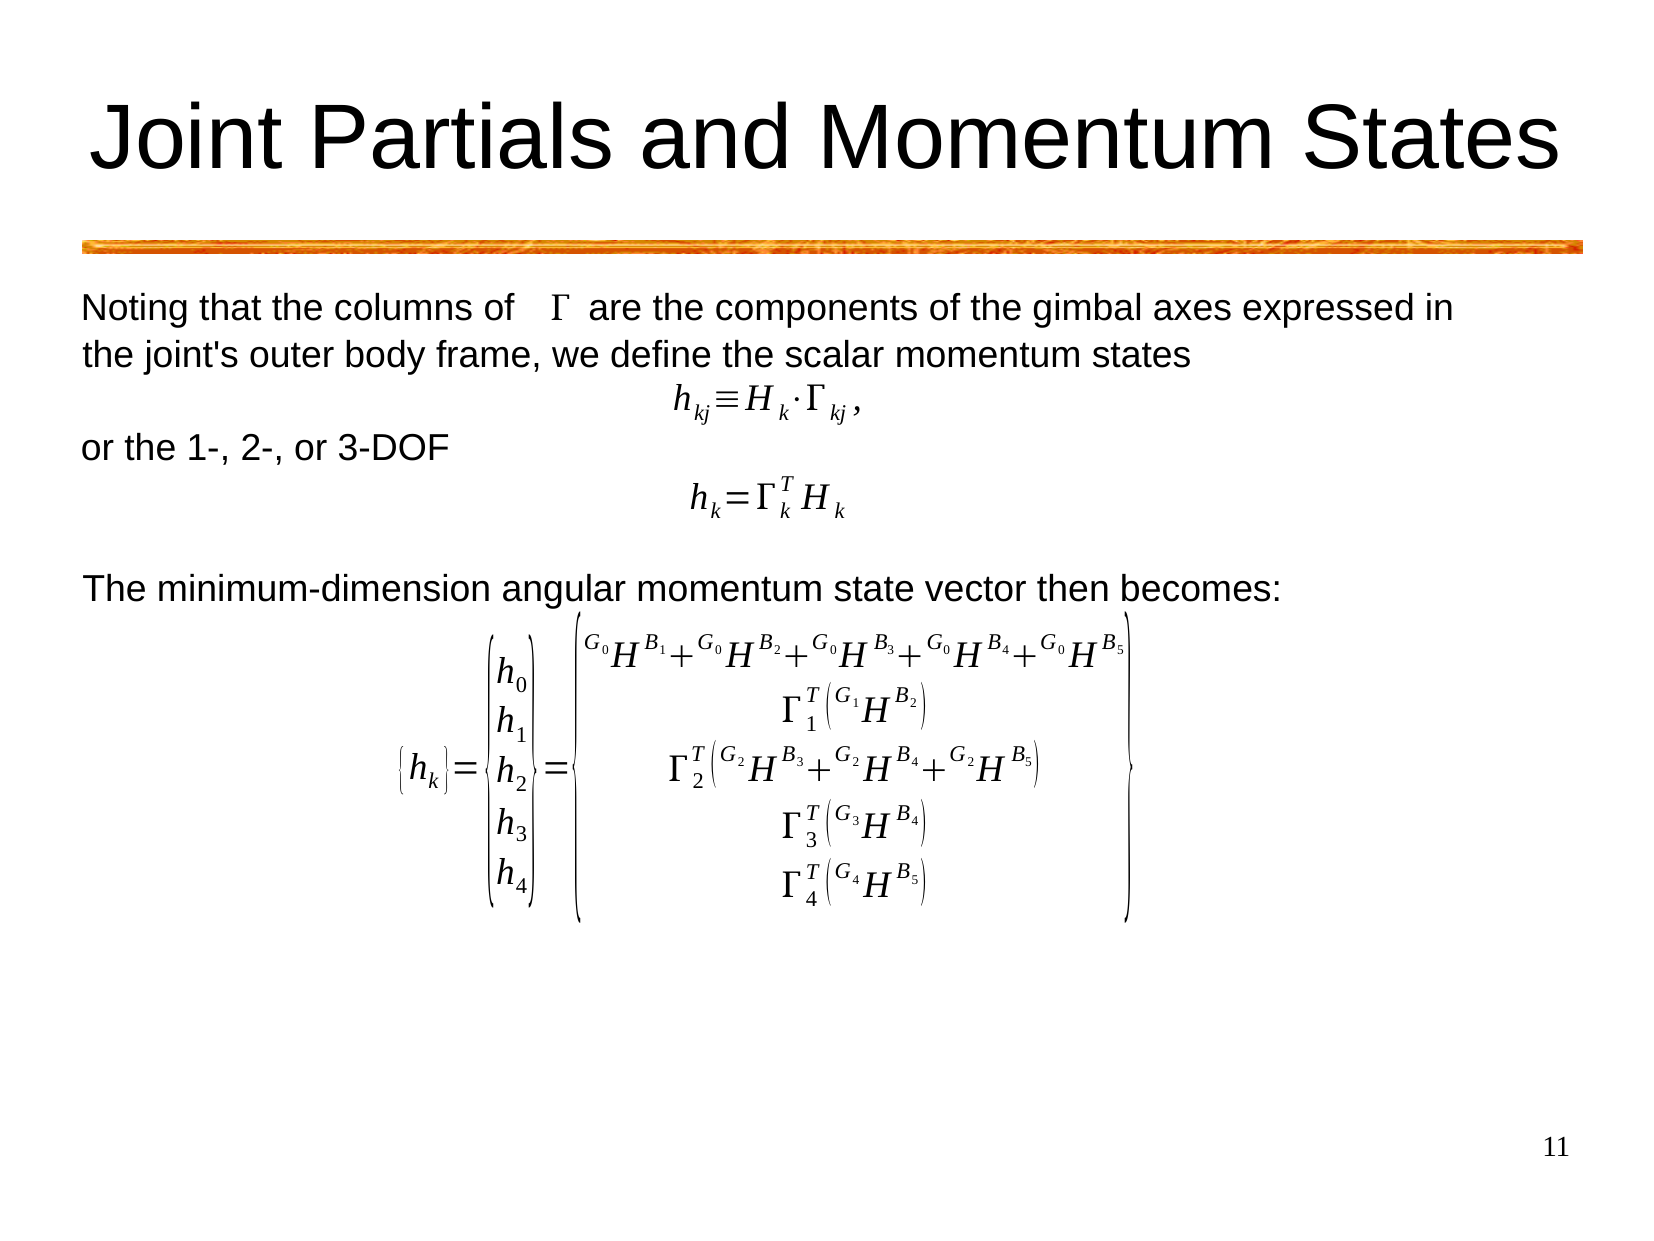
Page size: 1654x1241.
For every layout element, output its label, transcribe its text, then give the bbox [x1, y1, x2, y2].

title Joint Partials and Momentum States [82, 56, 1571, 218]
chart [74, 285, 1461, 926]
picture [82, 240, 1583, 254]
